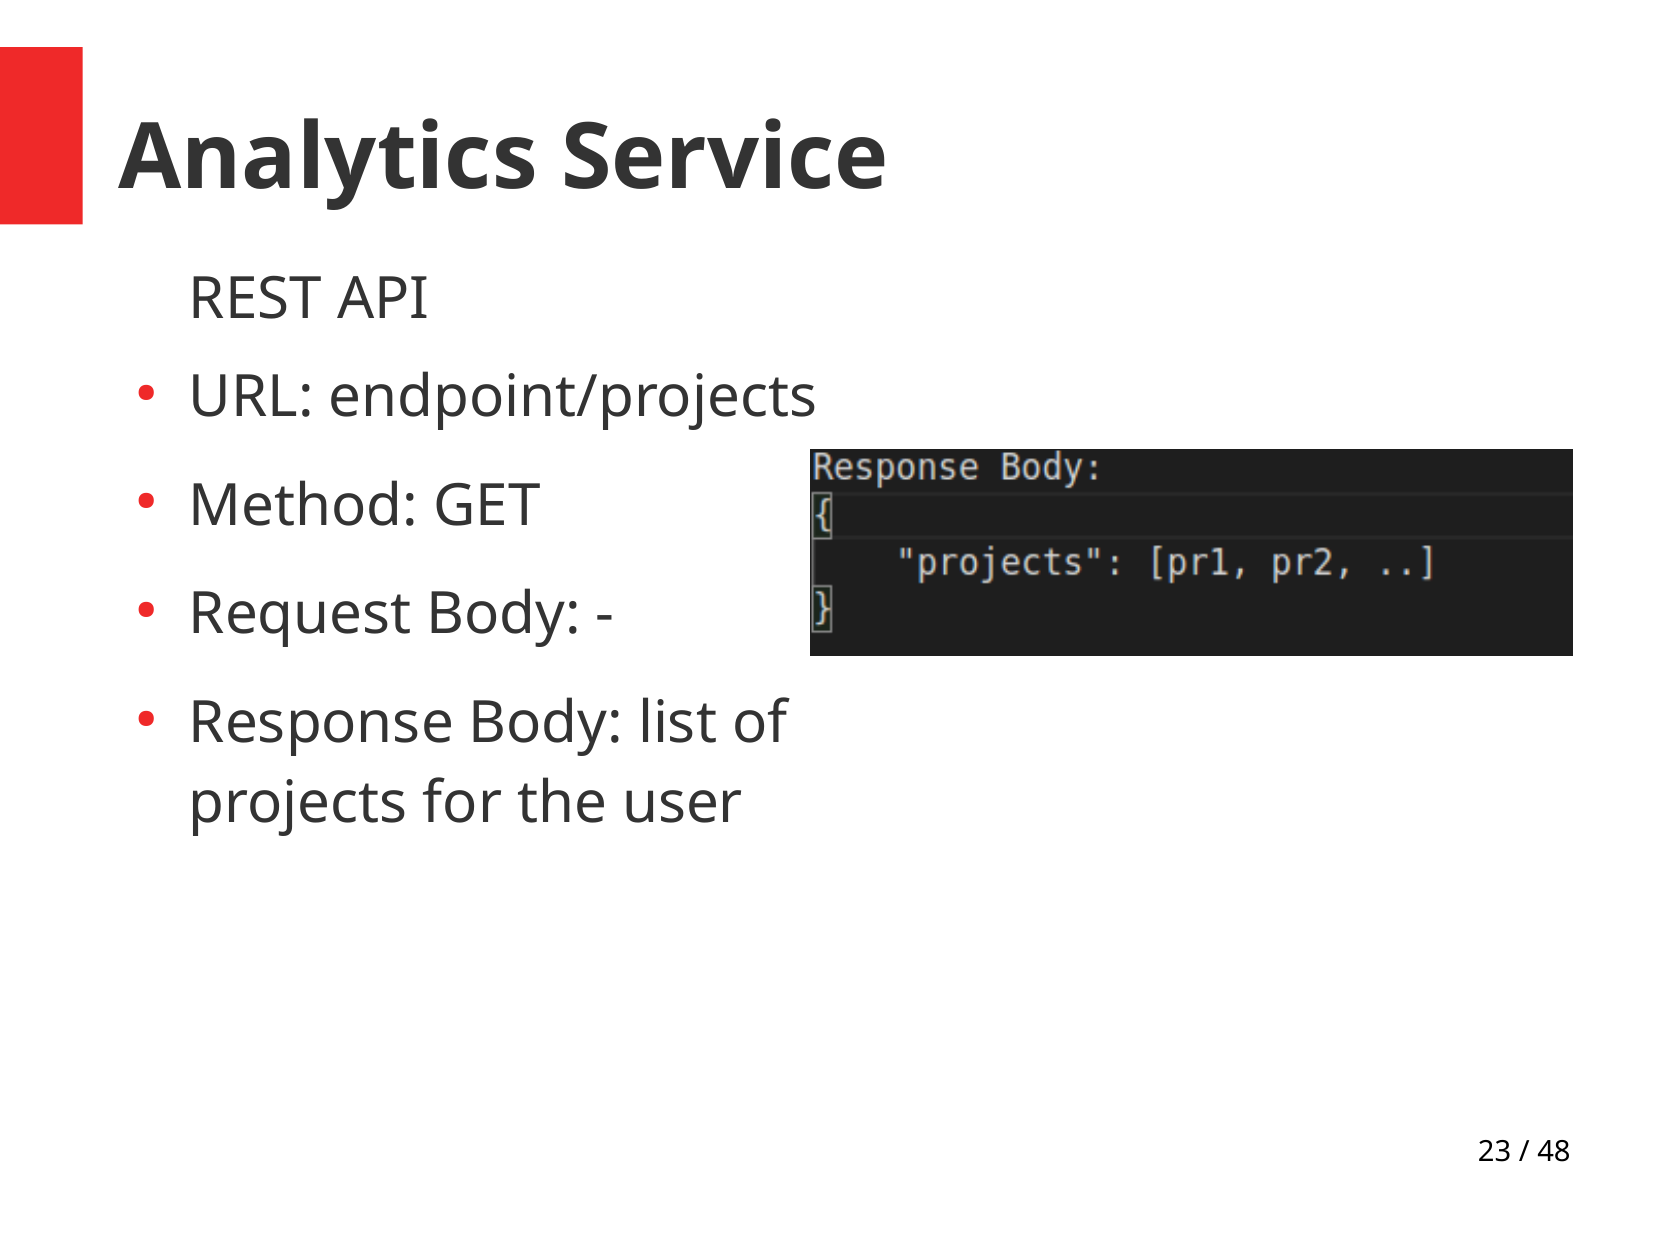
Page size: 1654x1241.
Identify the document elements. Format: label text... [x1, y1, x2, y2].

title Analytics Service [118, 49, 1571, 257]
picture [810, 449, 1573, 657]
list REST API [118, 256, 721, 353]
list URL: endpoint/projects Method: GET Request Body: - Response Body: list of projects for the user [118, 354, 946, 1216]
